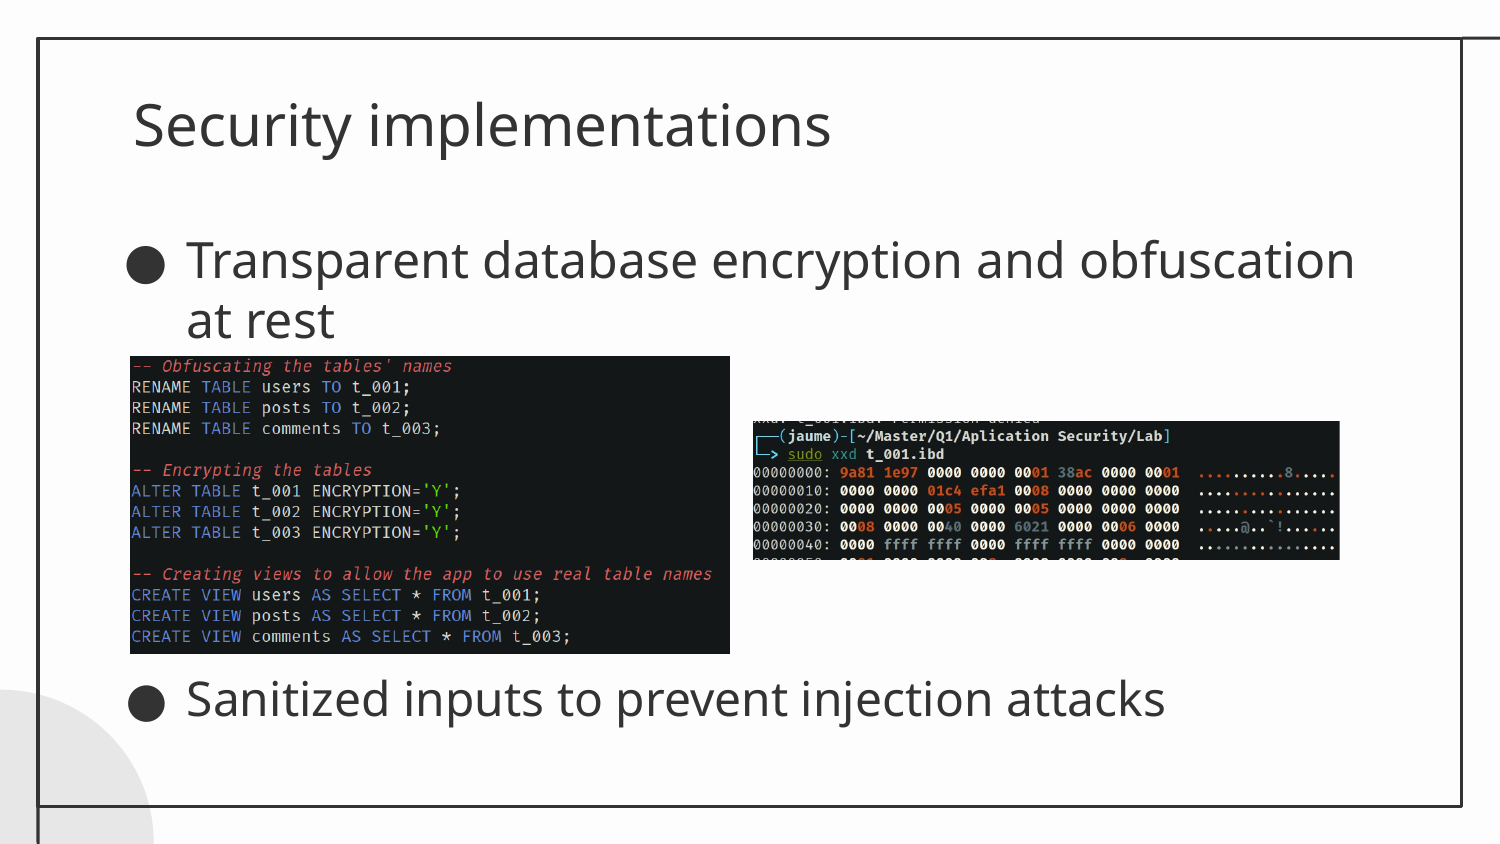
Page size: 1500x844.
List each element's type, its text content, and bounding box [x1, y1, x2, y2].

title Security implementations [118, 72, 1384, 167]
text_box Transparent database encryption and obfuscation at rest [96, 214, 1404, 301]
picture [753, 421, 1340, 560]
text_box Sanitized inputs to prevent injection attacks [96, 653, 1405, 741]
picture [130, 356, 730, 654]
